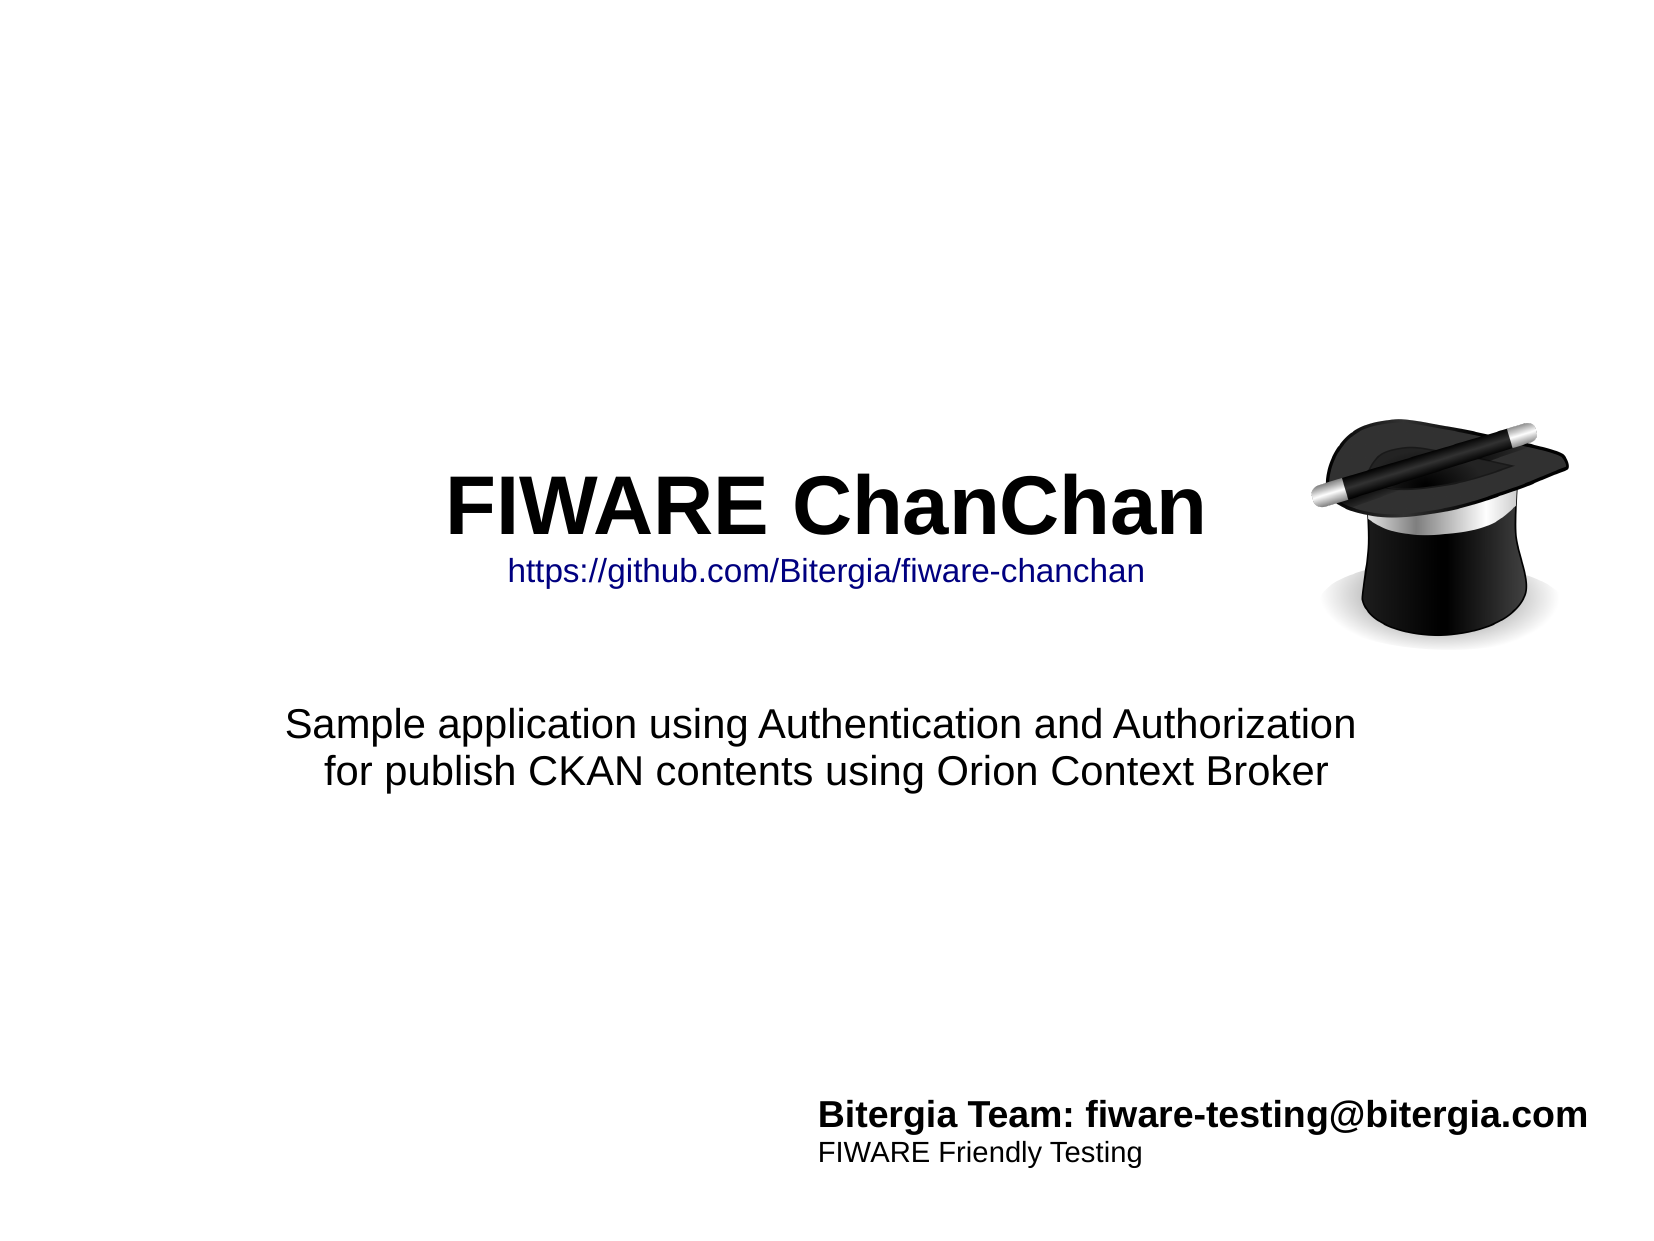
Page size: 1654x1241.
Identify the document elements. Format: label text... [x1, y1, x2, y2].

subtitle FIWARE ChanChan https://github.com/Bitergia/fiware-chanchan Sample application using Authentication and Authorization for publish CKAN contents using Orion Context Broker [82, 290, 1571, 1010]
text_box Bitergia Team: fiware-testing@bitergia.com FIWARE Friendly Testing [803, 1086, 1642, 1177]
picture [1311, 419, 1569, 650]
